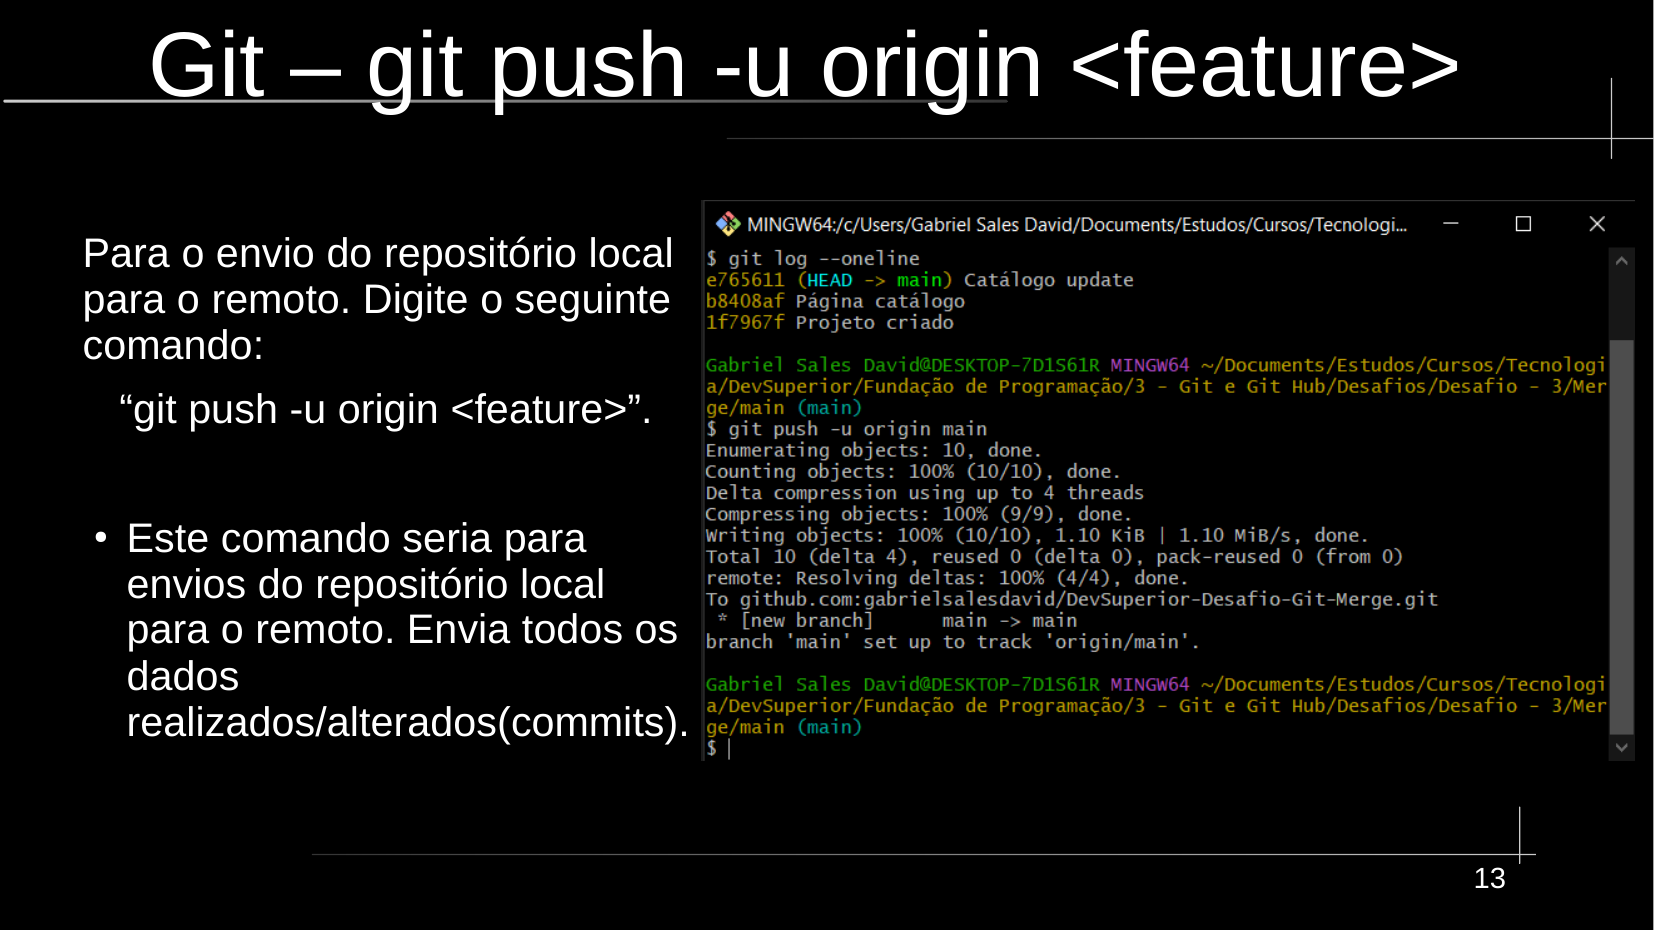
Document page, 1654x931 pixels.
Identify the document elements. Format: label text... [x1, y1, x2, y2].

picture [701, 200, 1635, 761]
list Para o envio do repositório local para o remoto. Digite o seguinte comando: “git push -u origin <feature>”. Este comando seria para envios do repositório local para o remoto. Envia todos os dados realizados/alterados(commits). [82, 217, 696, 758]
title Git – git push -u origin <feature> [23, 11, 1589, 119]
